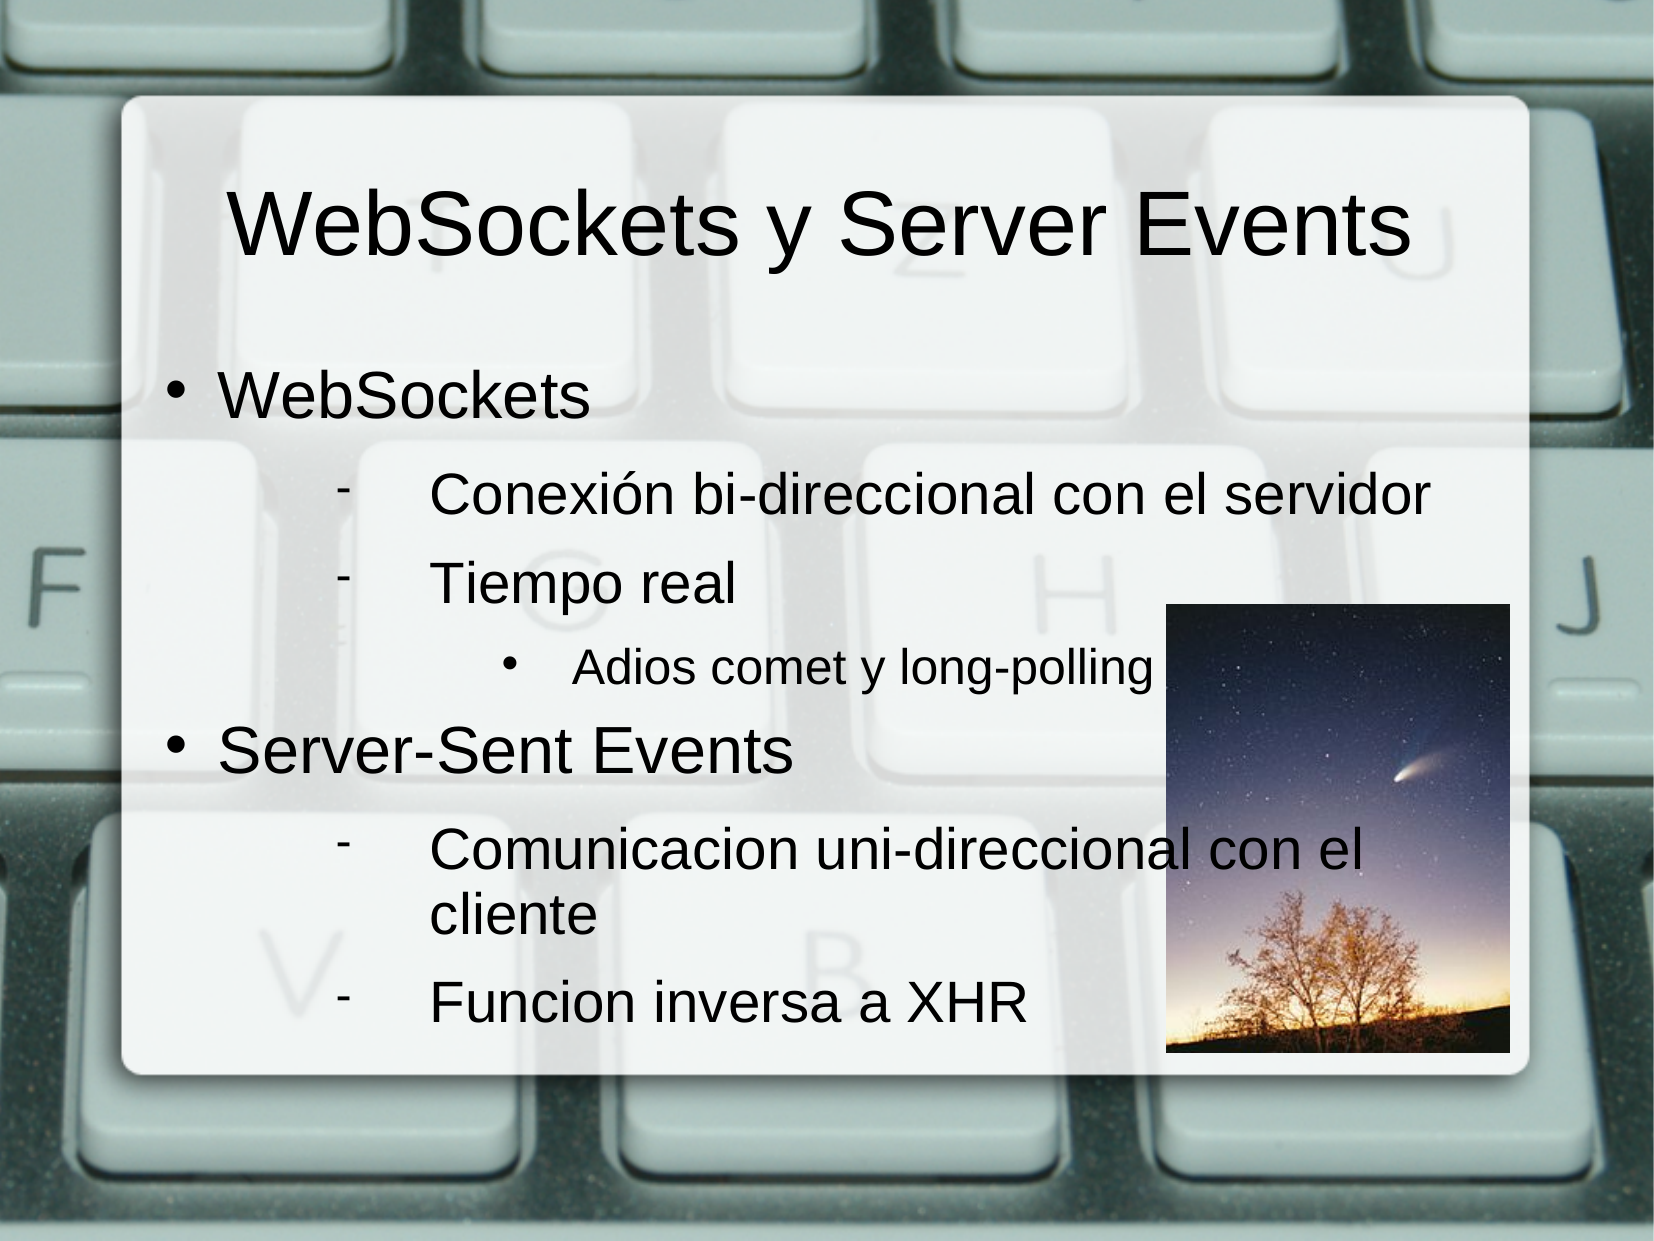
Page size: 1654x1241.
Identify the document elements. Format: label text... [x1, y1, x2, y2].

list WebSockets Conexión bi-direccional con el servidor Tiempo real Adios comet y long-polling Server-Sent Events Comunicacion uni-direccional con el cliente Funcion inversa a XHR [147, 354, 1506, 1074]
picture [0, 0, 1654, 1241]
title WebSockets y Server Events [135, 117, 1506, 325]
